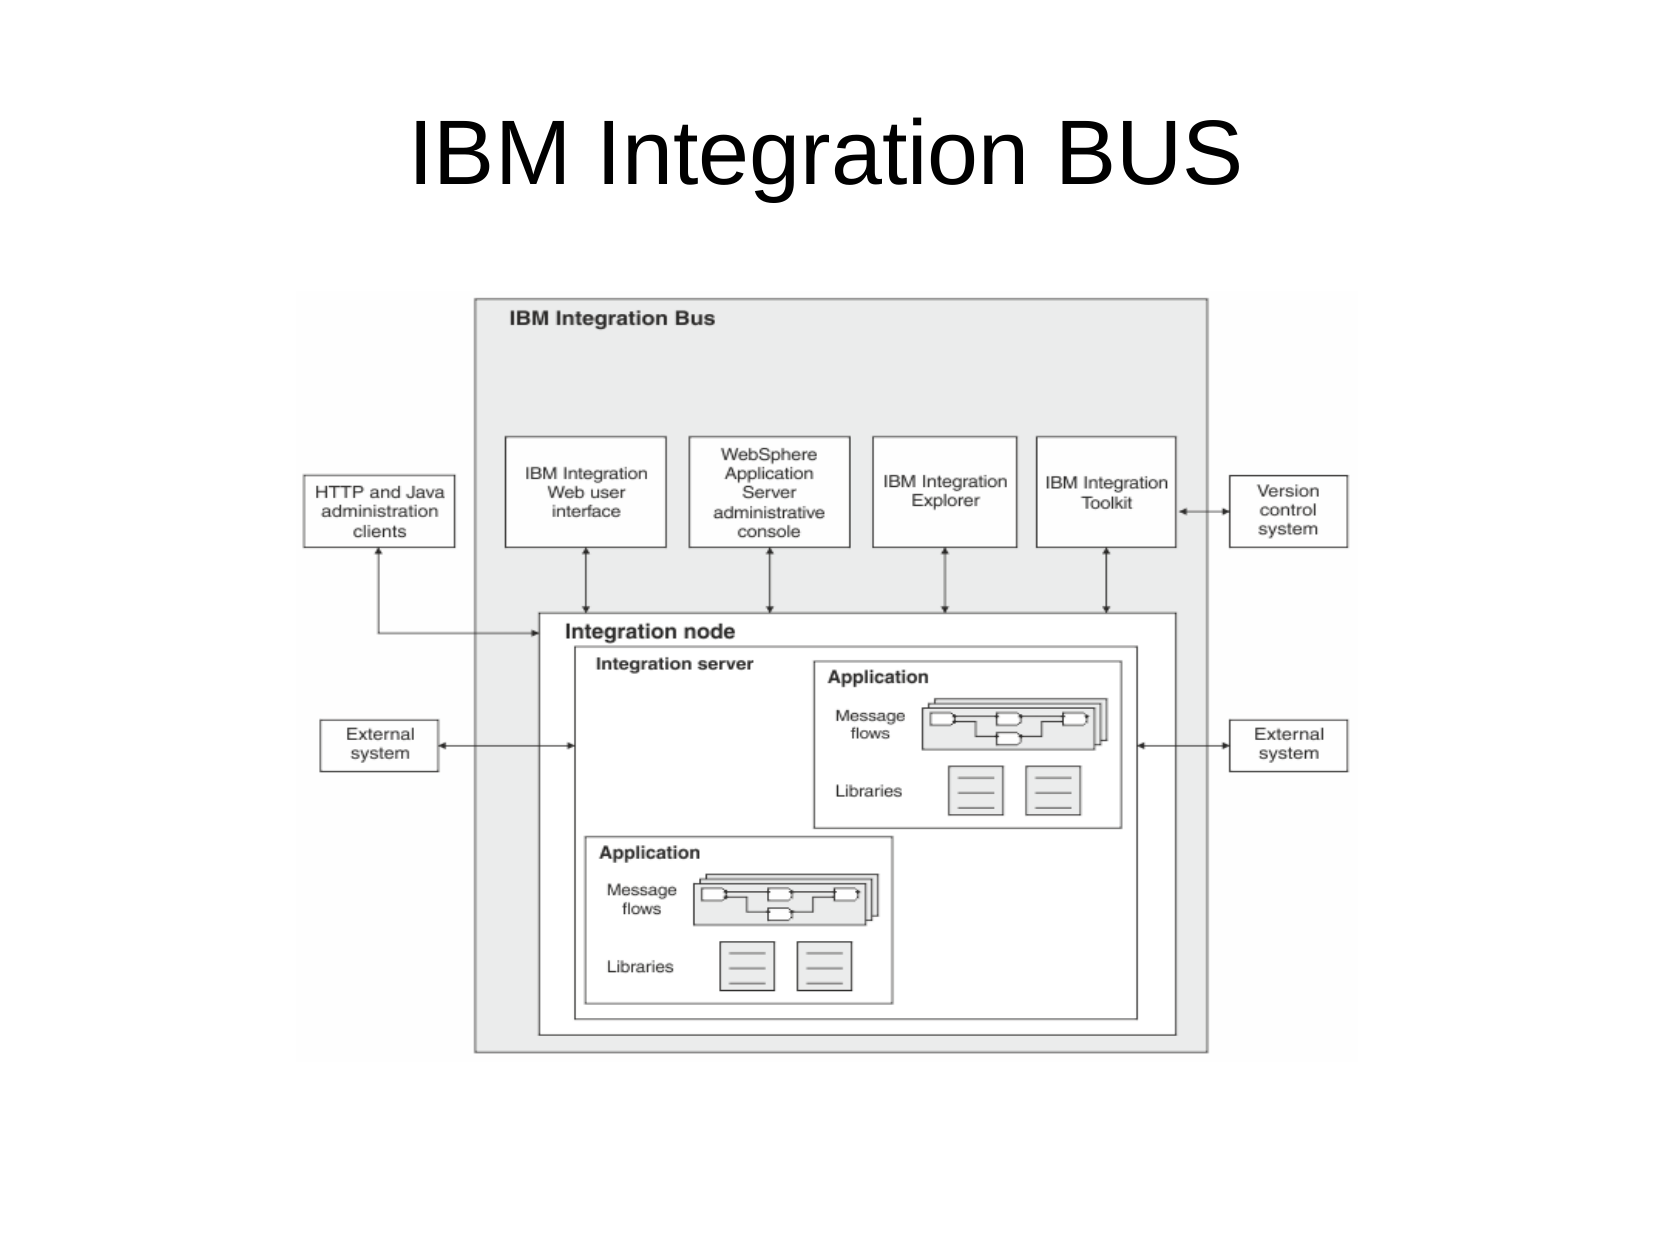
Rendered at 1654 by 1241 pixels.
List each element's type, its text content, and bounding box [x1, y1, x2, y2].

title IBM Integration BUS [82, 49, 1571, 257]
picture [295, 290, 1359, 1063]
